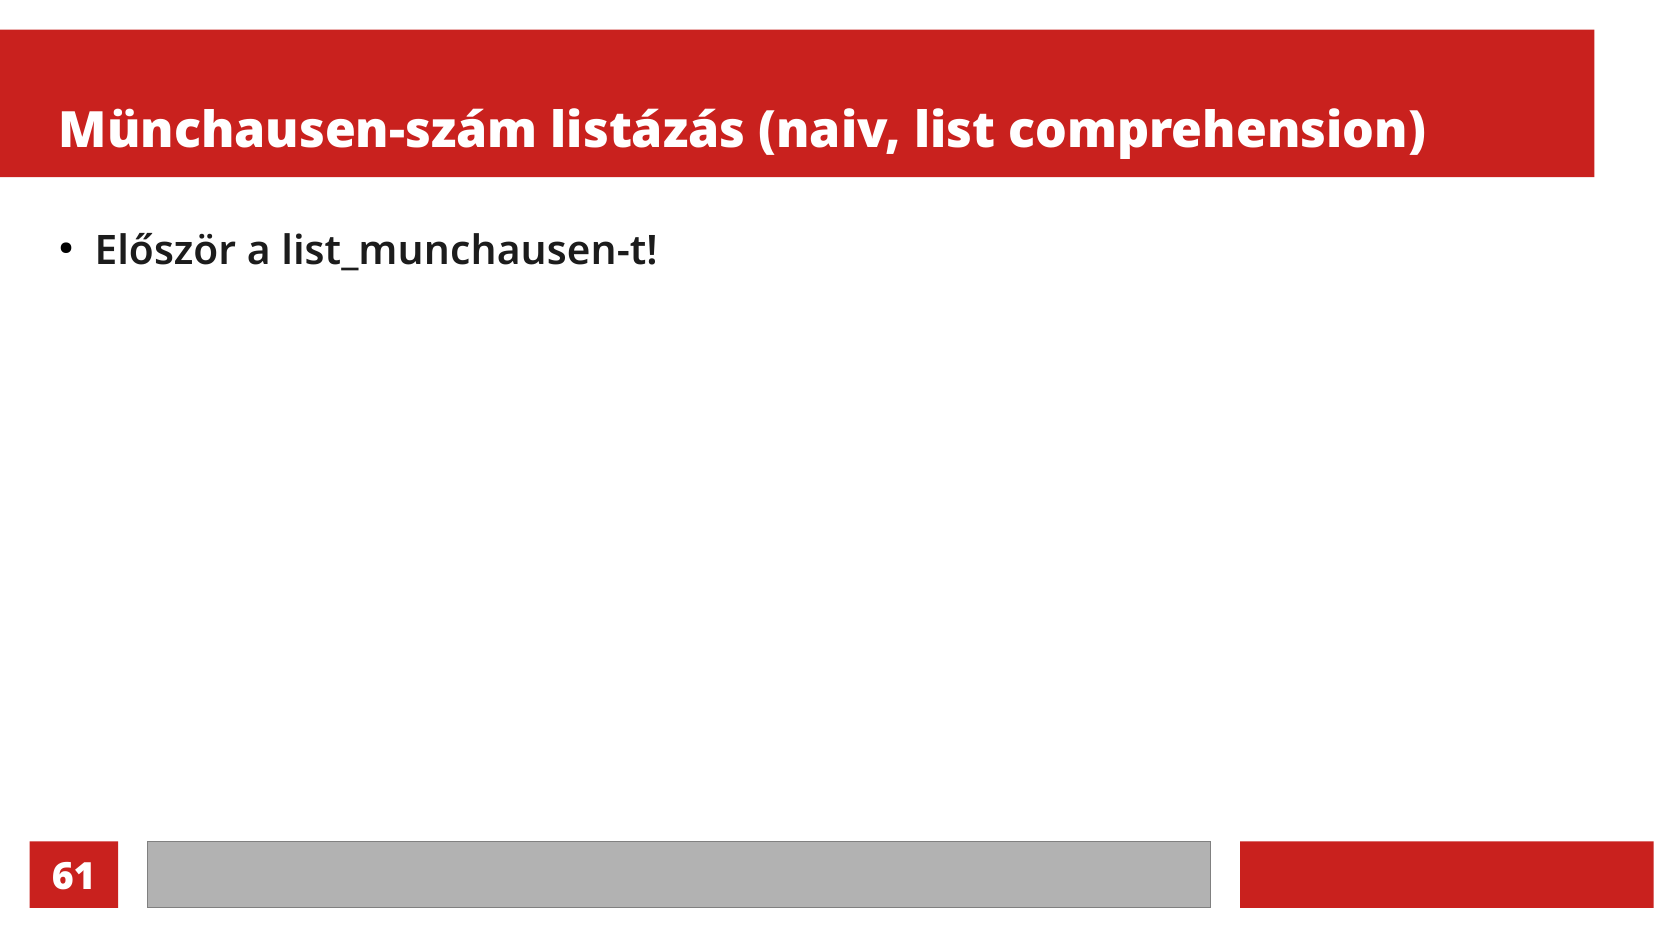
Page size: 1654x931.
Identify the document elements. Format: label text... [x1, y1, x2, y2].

title Münchausen-szám listázás (naiv, list comprehension) [59, 44, 1595, 163]
list Először a list_munchausen-t! [59, 221, 1565, 443]
